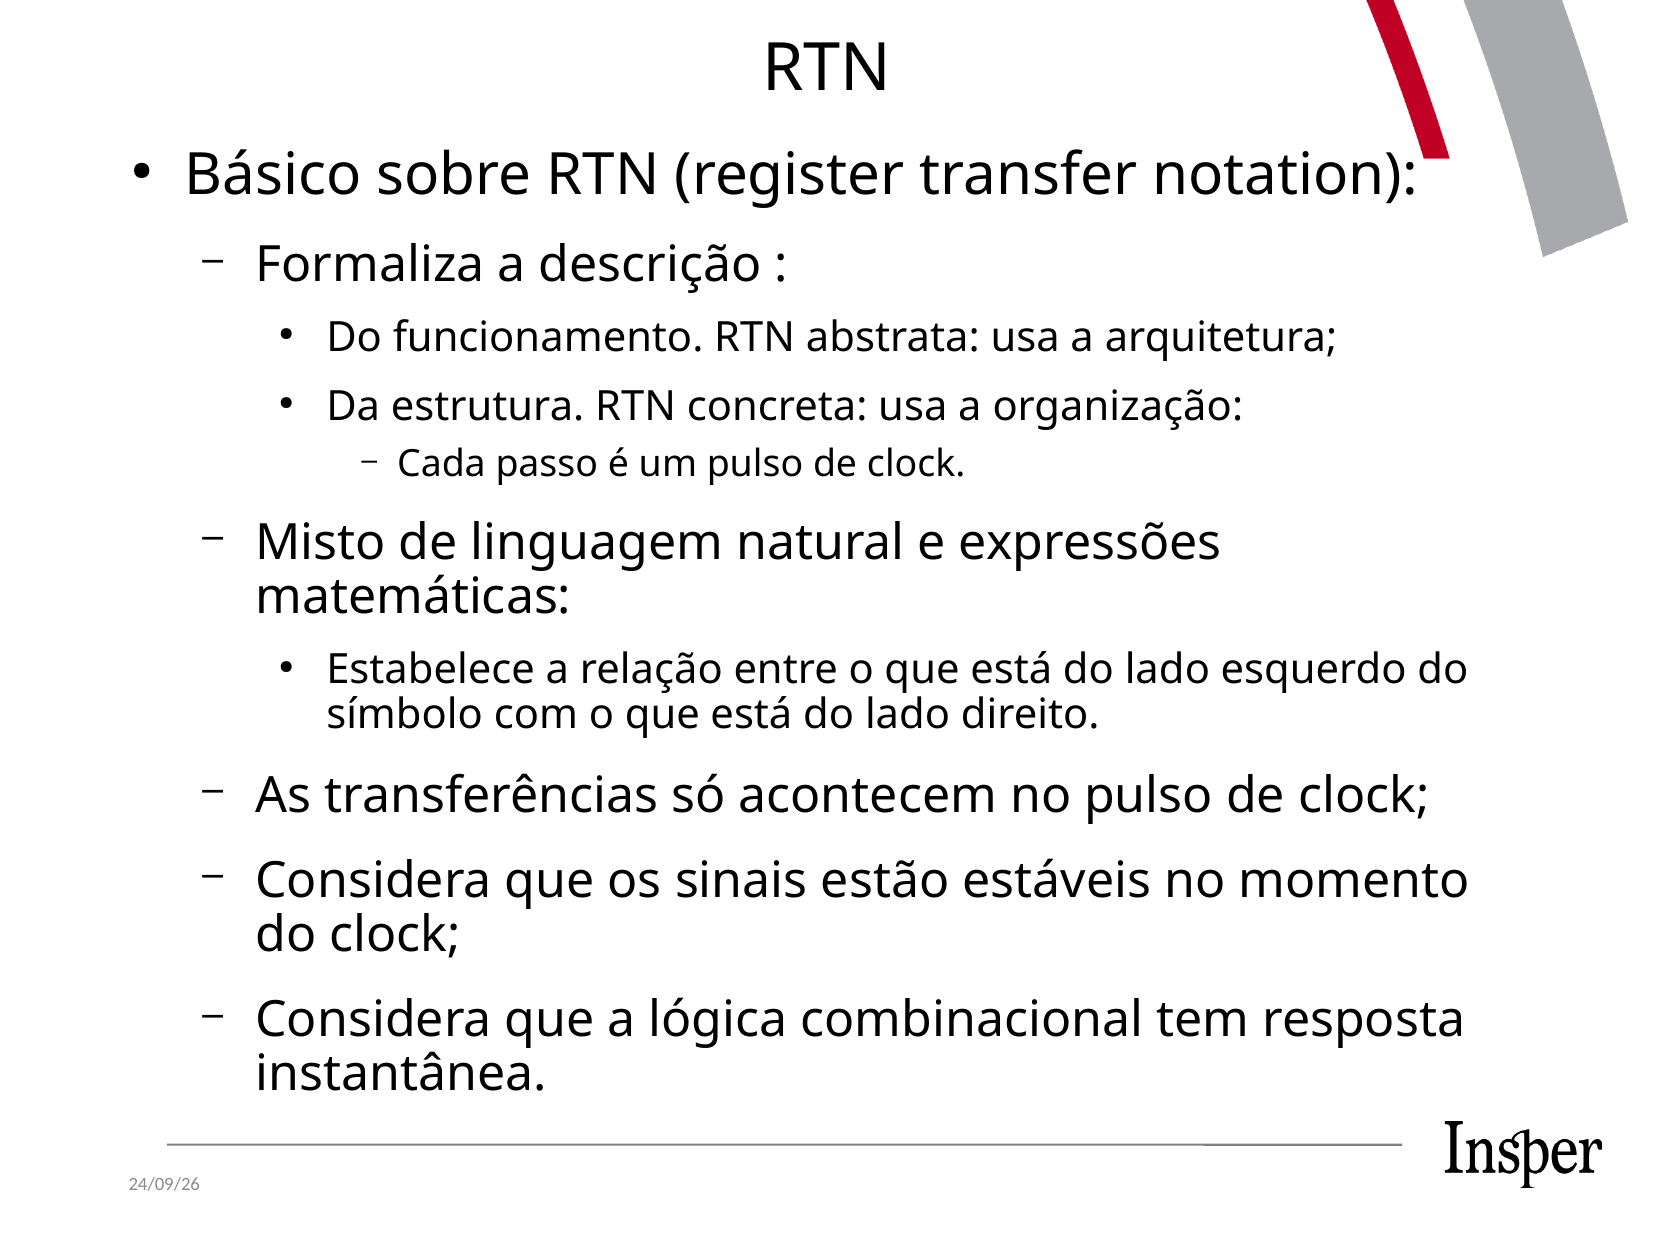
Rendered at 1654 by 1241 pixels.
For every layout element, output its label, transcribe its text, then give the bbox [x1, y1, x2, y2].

list RTN Básico sobre RTN (register transfer notation): Formaliza a descrição : Do funcionamento. RTN abstrata: usa a arquitetura; Da estrutura. RTN concreta: usa a organização: Cada passo é um pulso de clock. Misto de linguagem natural e expressões matemáticas: Estabelece a relação entre o que está do lado esquerdo do símbolo com o que está do lado direito. As transferências só acontecem no pulso de clock; Considera que os sinais estão estáveis no momento do clock; Considera que a lógica combinacional tem resposta instantânea. [113, 33, 1540, 1138]
